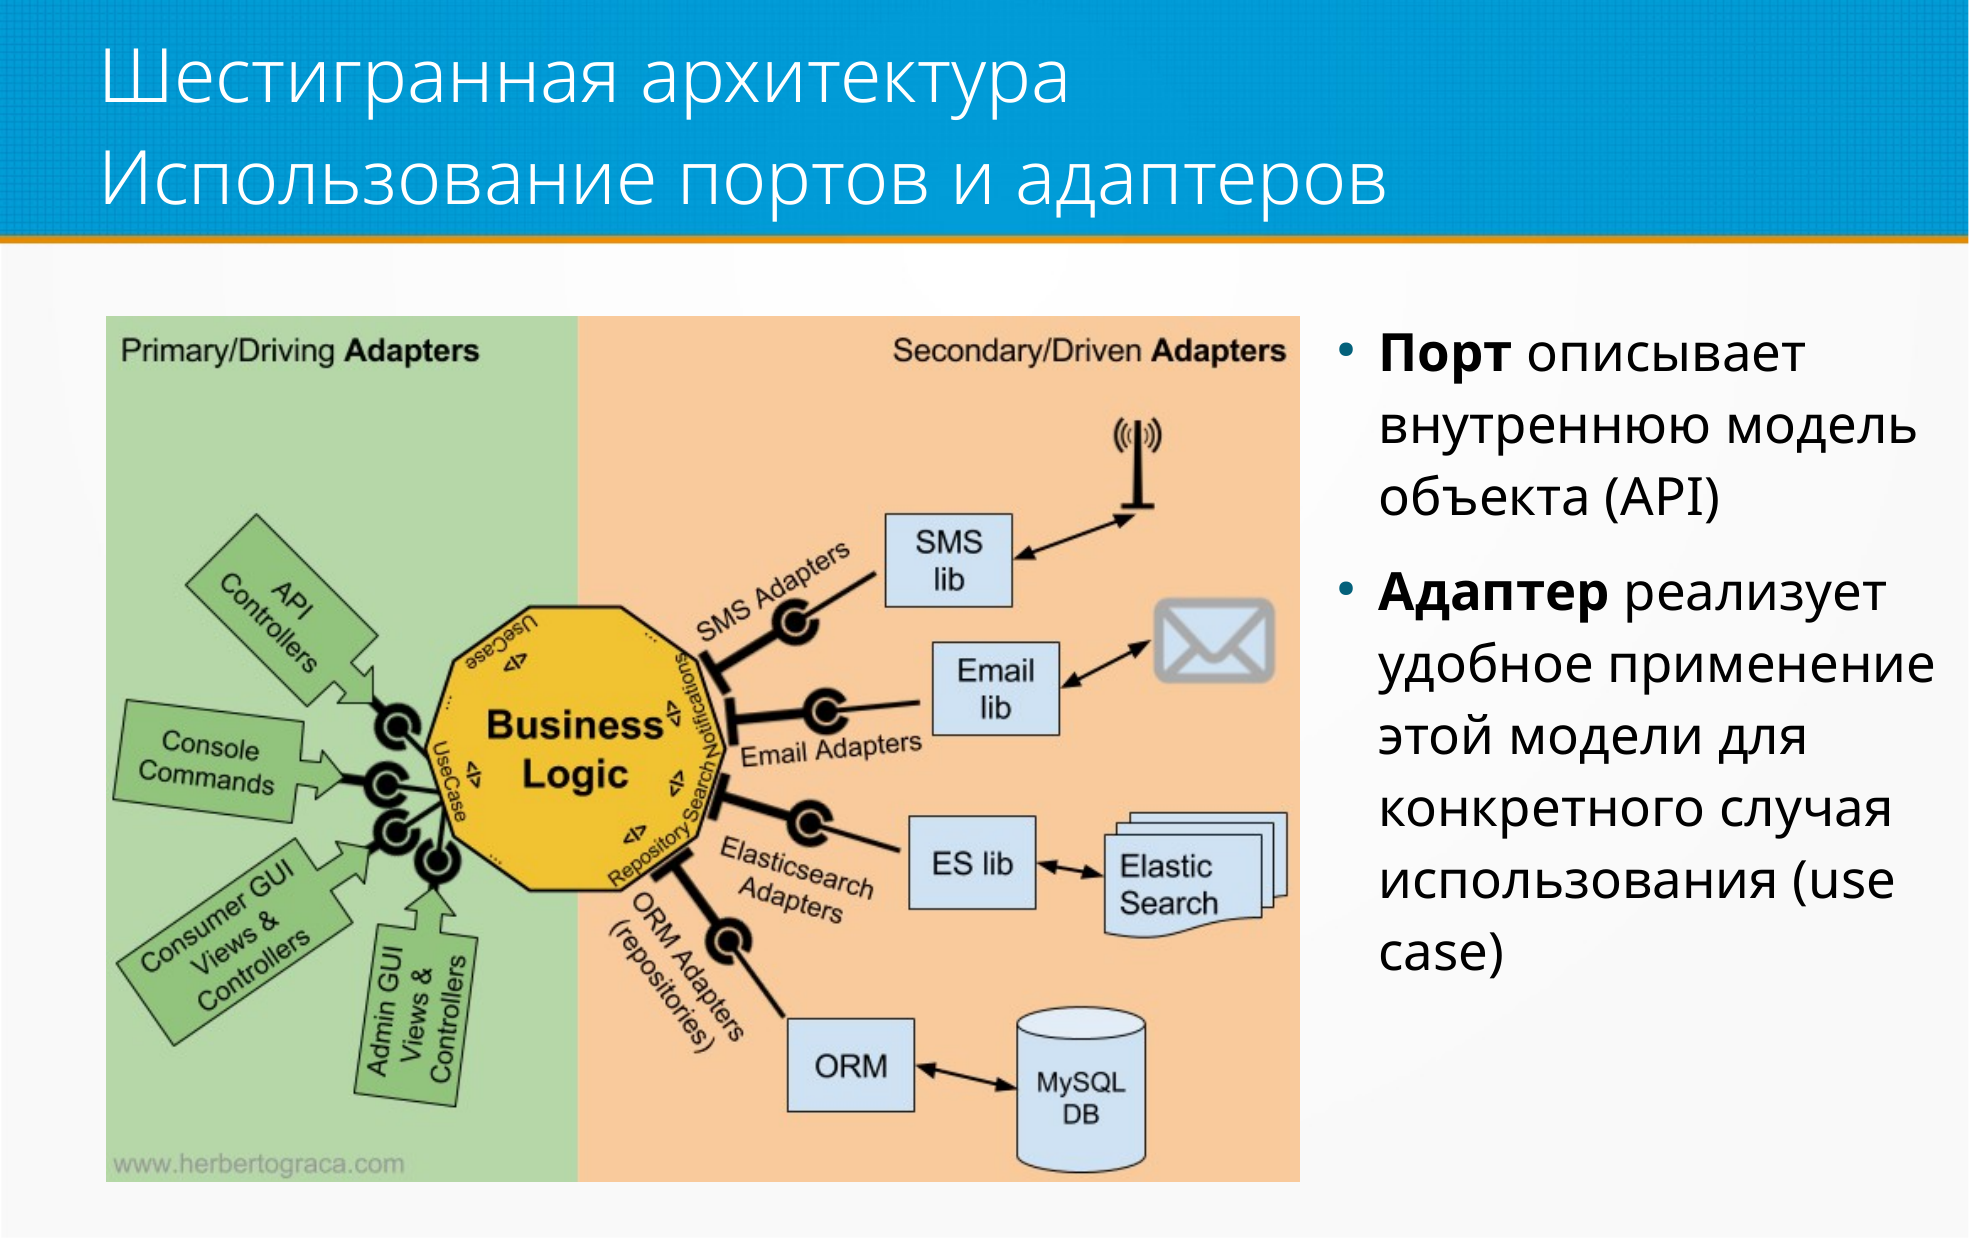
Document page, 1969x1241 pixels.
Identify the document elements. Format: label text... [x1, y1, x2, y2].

picture [0, 233, 1969, 1241]
list Порт описывает внутреннюю модель объекта (API) Адаптер реализует удобное применение этой модели для конкретного случая использования (use case) [1322, 315, 1938, 1081]
title Шестигранная архитектура Использование портов и адаптеров [98, 19, 1870, 227]
